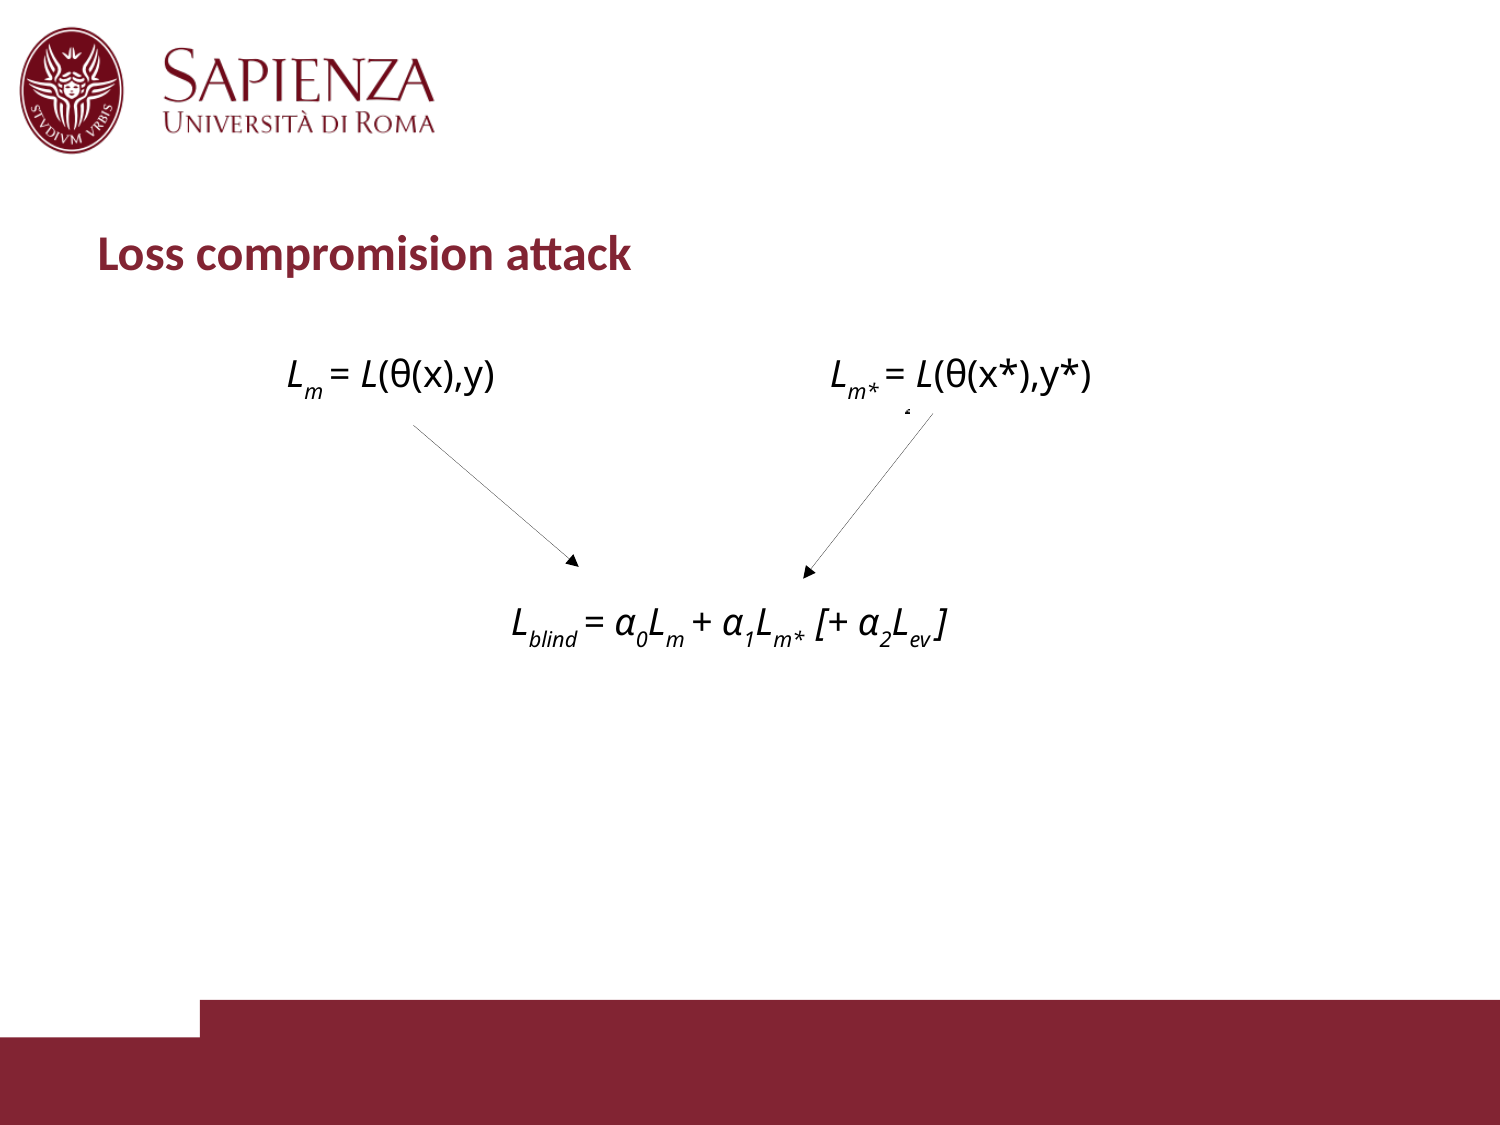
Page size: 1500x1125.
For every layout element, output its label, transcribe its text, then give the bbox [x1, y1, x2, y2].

text_box Loss compromision attack [82, 212, 1300, 296]
text_box Lblind = α0Lm + α1Lm* [+ α2Lev ] [496, 590, 1052, 709]
text_box Lm = L(θ(x),y) [271, 342, 591, 461]
text_box Lm* = L(θ(x*),y*) [814, 342, 1134, 461]
